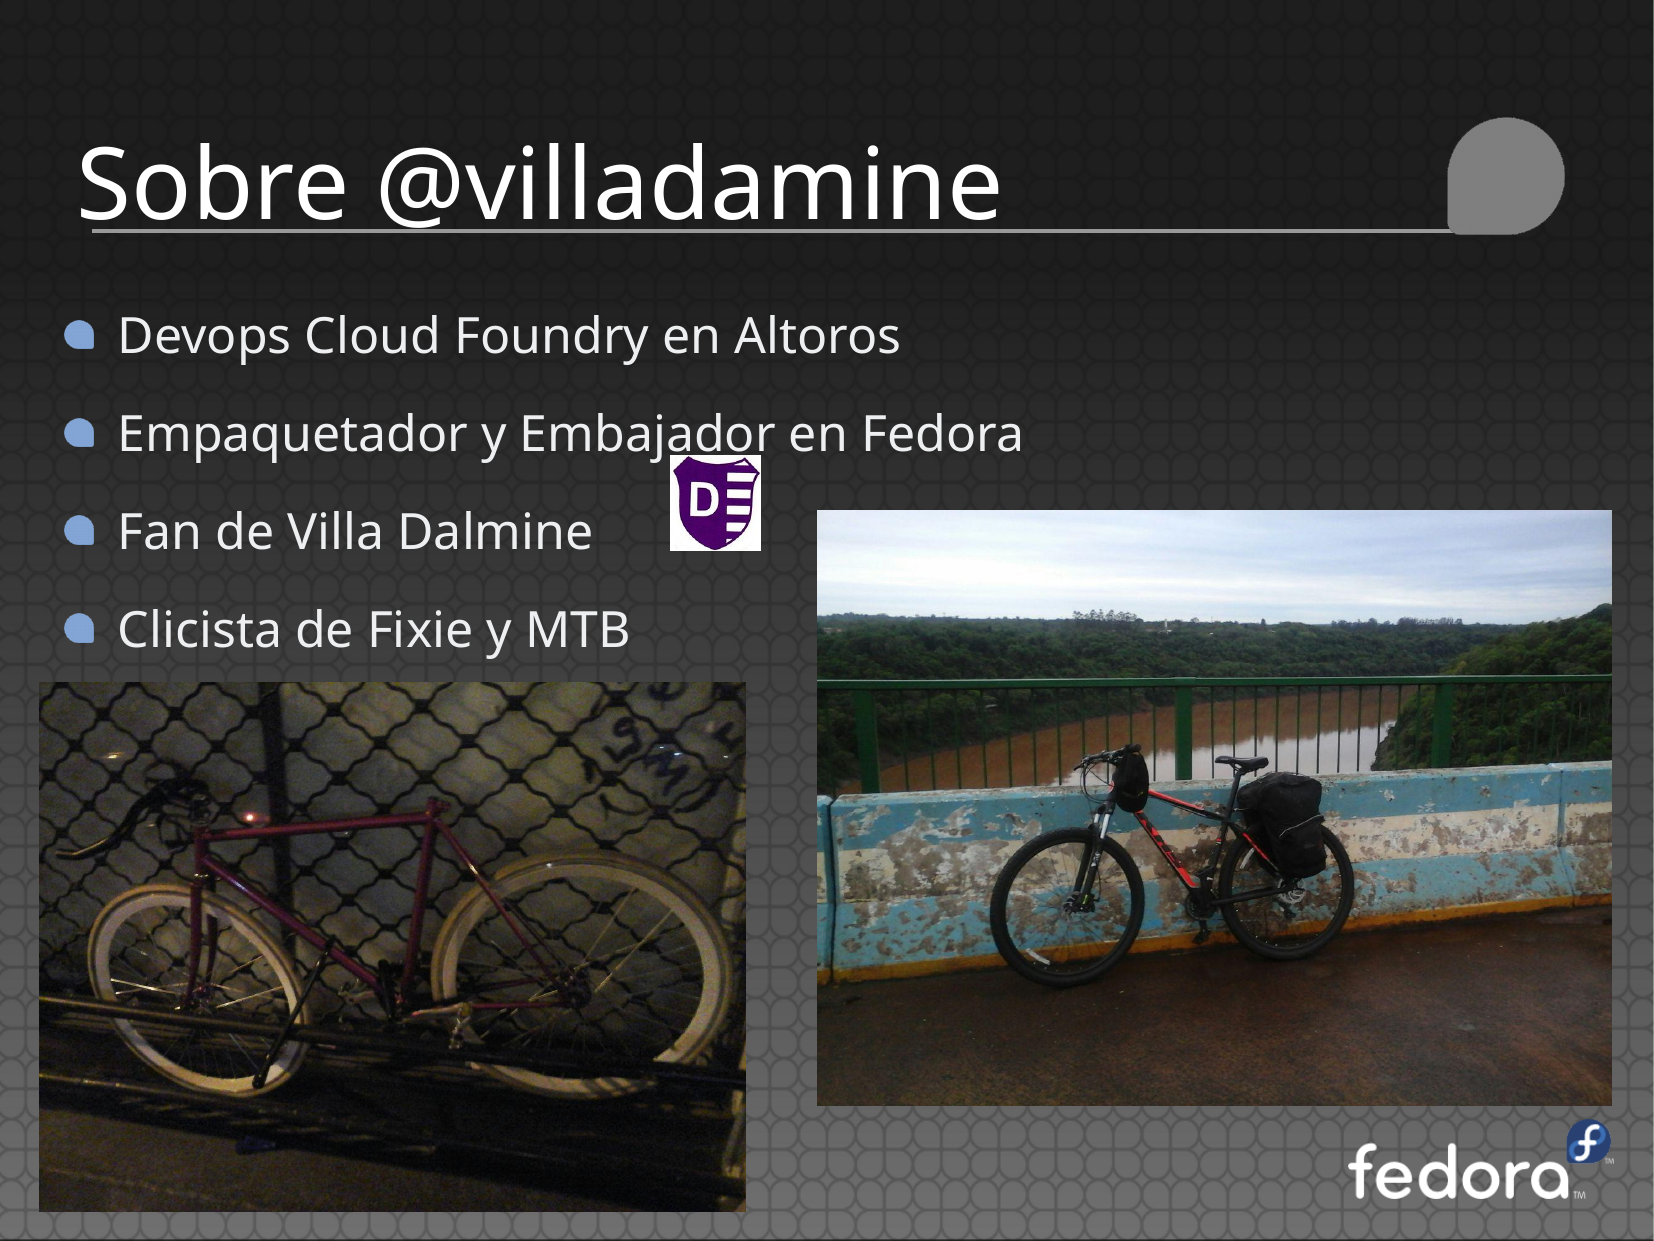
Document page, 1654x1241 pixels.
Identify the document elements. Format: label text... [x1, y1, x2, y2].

list Devops Cloud Foundry en Altoros Empaquetador y Embajador en Fedora Fan de Villa Dalmine Clicista de Fixie y MTB [46, 300, 1536, 1105]
title Sobre @villadamine [76, 112, 1566, 249]
picture [0, 0, 1654, 1241]
